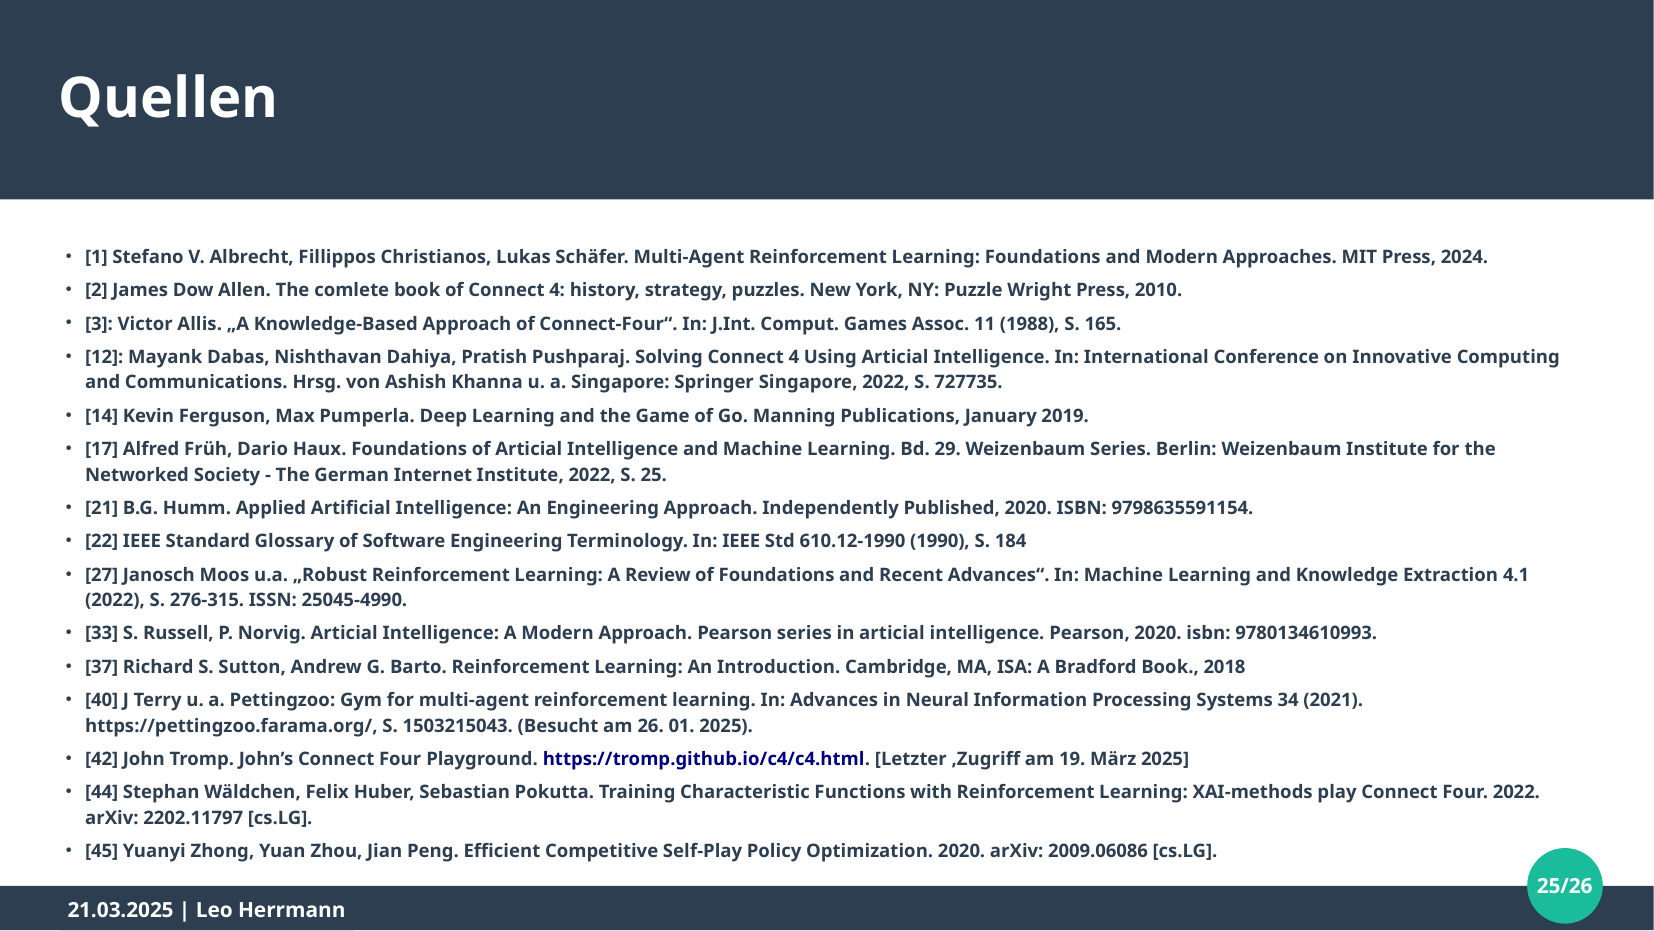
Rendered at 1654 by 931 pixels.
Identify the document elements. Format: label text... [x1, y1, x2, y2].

title Quellen [59, 37, 1595, 156]
list [1] Stefano V. Albrecht, Fillippos Christianos, Lukas Schäfer. Multi-Agent Reinforcement Learning: Foundations and Modern Approaches. MIT Press, 2024. [2] James Dow Allen. The comlete book of Connect 4: history, strategy, puzzles. New York, NY: Puzzle Wright Press, 2010. [3]: Victor Allis. „A Knowledge-Based Approach of Connect-Four“. In: J.Int. Comput. Games Assoc. 11 (1988), S. 165. [12]: Mayank Dabas, Nishthavan Dahiya, Pratish Pushparaj. Solving Connect 4 Using Articial Intelligence. In: International Conference on Innovative Computing and Communications. Hrsg. von Ashish Khanna u. a. Singapore: Springer Singapore, 2022, S. 727735. [14] Kevin Ferguson, Max Pumperla. Deep Learning and the Game of Go. Manning Publications, January 2019. [17] Alfred Früh, Dario Haux. Foundations of Articial Intelligence and Machine Learning. Bd. 29. Weizenbaum Series. Berlin: Weizenbaum Institute for the Networked Society - The German Internet Institute, 2022, S. 25. [21] B.G. Humm. Applied Artificial Intelligence: An Engineering Approach. Independently Published, 2020. ISBN: 9798635591154. [22] IEEE Standard Glossary of Software Engineering Terminology. In: IEEE Std 610.12-1990 (1990), S. 184 [27] Janosch Moos u.a. „Robust Reinforcement Learning: A Review of Foundations and Recent Advances“. In: Machine Learning and Knowledge Extraction 4.1 (2022), S. 276-315. ISSN: 25045-4990. [33] S. Russell, P. Norvig. Articial Intelligence: A Modern Approach. Pearson series in articial intelligence. Pearson, 2020. isbn: 9780134610993. [37] Richard S. Sutton, Andrew G. Barto. Reinforcement Learning: An Introduction. Cambridge, MA, ISA: A Bradford Book., 2018 [40] J Terry u. a. Pettingzoo: Gym for multi-agent reinforcement learning. In: Advances in Neural Information Processing Systems 34 (2021). https://pettingzoo.farama.org/, S. 1503215043. (Besucht am 26. 01. 2025). [42] John Tromp. John’s Connect Four Playground. https://tromp.github.io/c4/c4.html. [Letzter ‚Zugriff am 19. März 2025] [44] Stephan Wäldchen, Felix Huber, Sebastian Pokutta. Training Characteristic Functions with Reinforcement Learning: XAI-methods play Connect Four. 2022. arXiv: 2202.11797 [cs.LG]. [45] Yuanyi Zhong, Yuan Zhou, Jian Peng. Efficient Competitive Self-Play Policy Optimization. 2020. arXiv: 2009.06086 [cs.LG]. [59, 243, 1595, 864]
